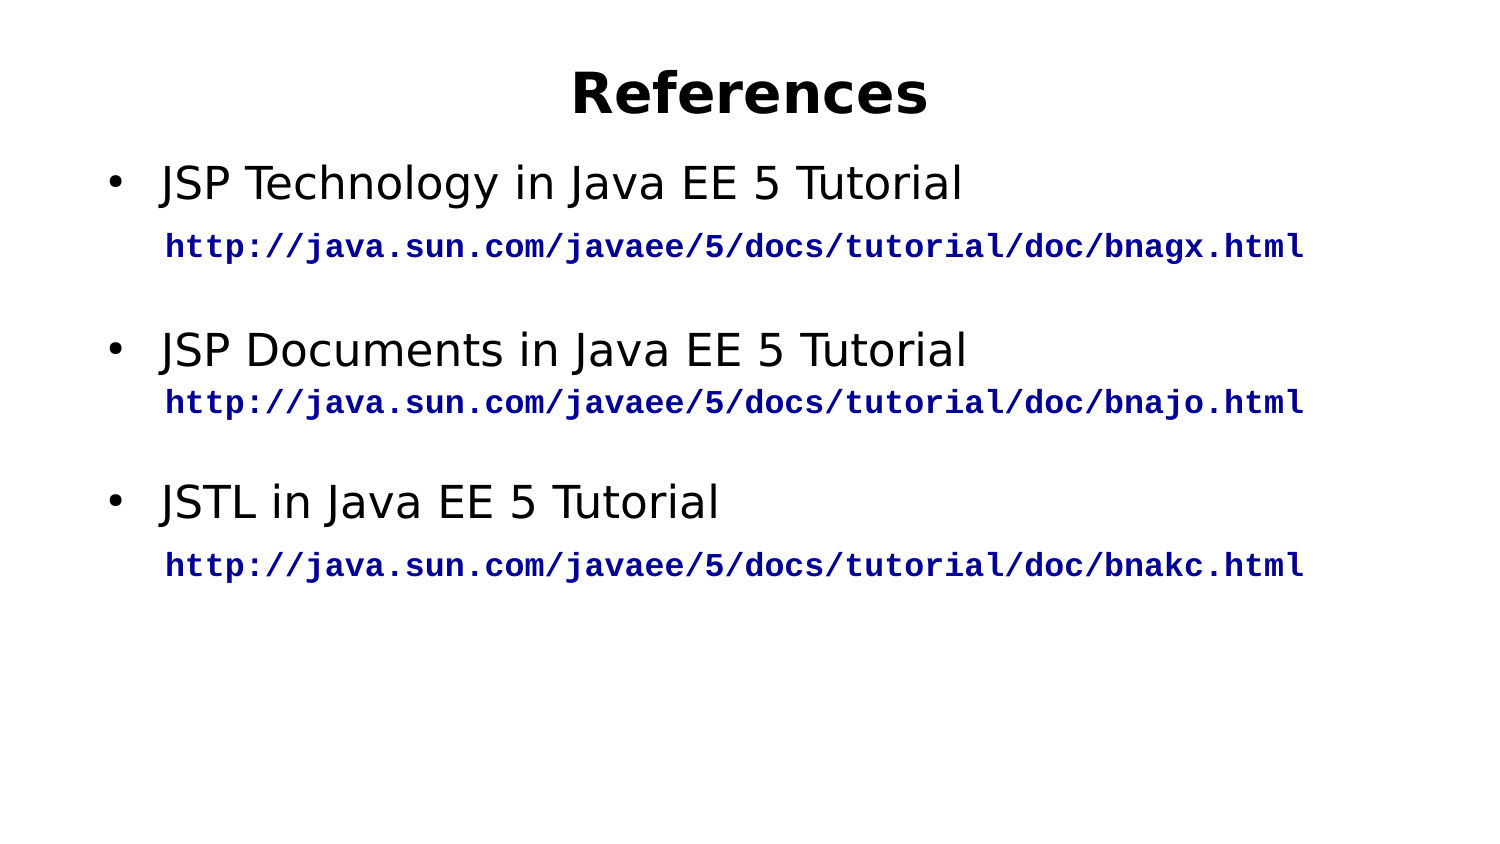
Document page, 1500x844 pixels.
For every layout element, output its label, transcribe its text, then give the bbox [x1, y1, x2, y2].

list JSP Technology in Java EE 5 Tutorial http://java.sun.com/javaee/5/docs/tutorial/doc/bnagx.html JSP Documents in Java EE 5 Tutorial http://java.sun.com/javaee/5/docs/tutorial/doc/bnajo.html JSTL in Java EE 5 Tutorial http://java.sun.com/javaee/5/docs/tutorial/doc/bnakc.html [75, 153, 1395, 807]
title References [75, 33, 1425, 133]
